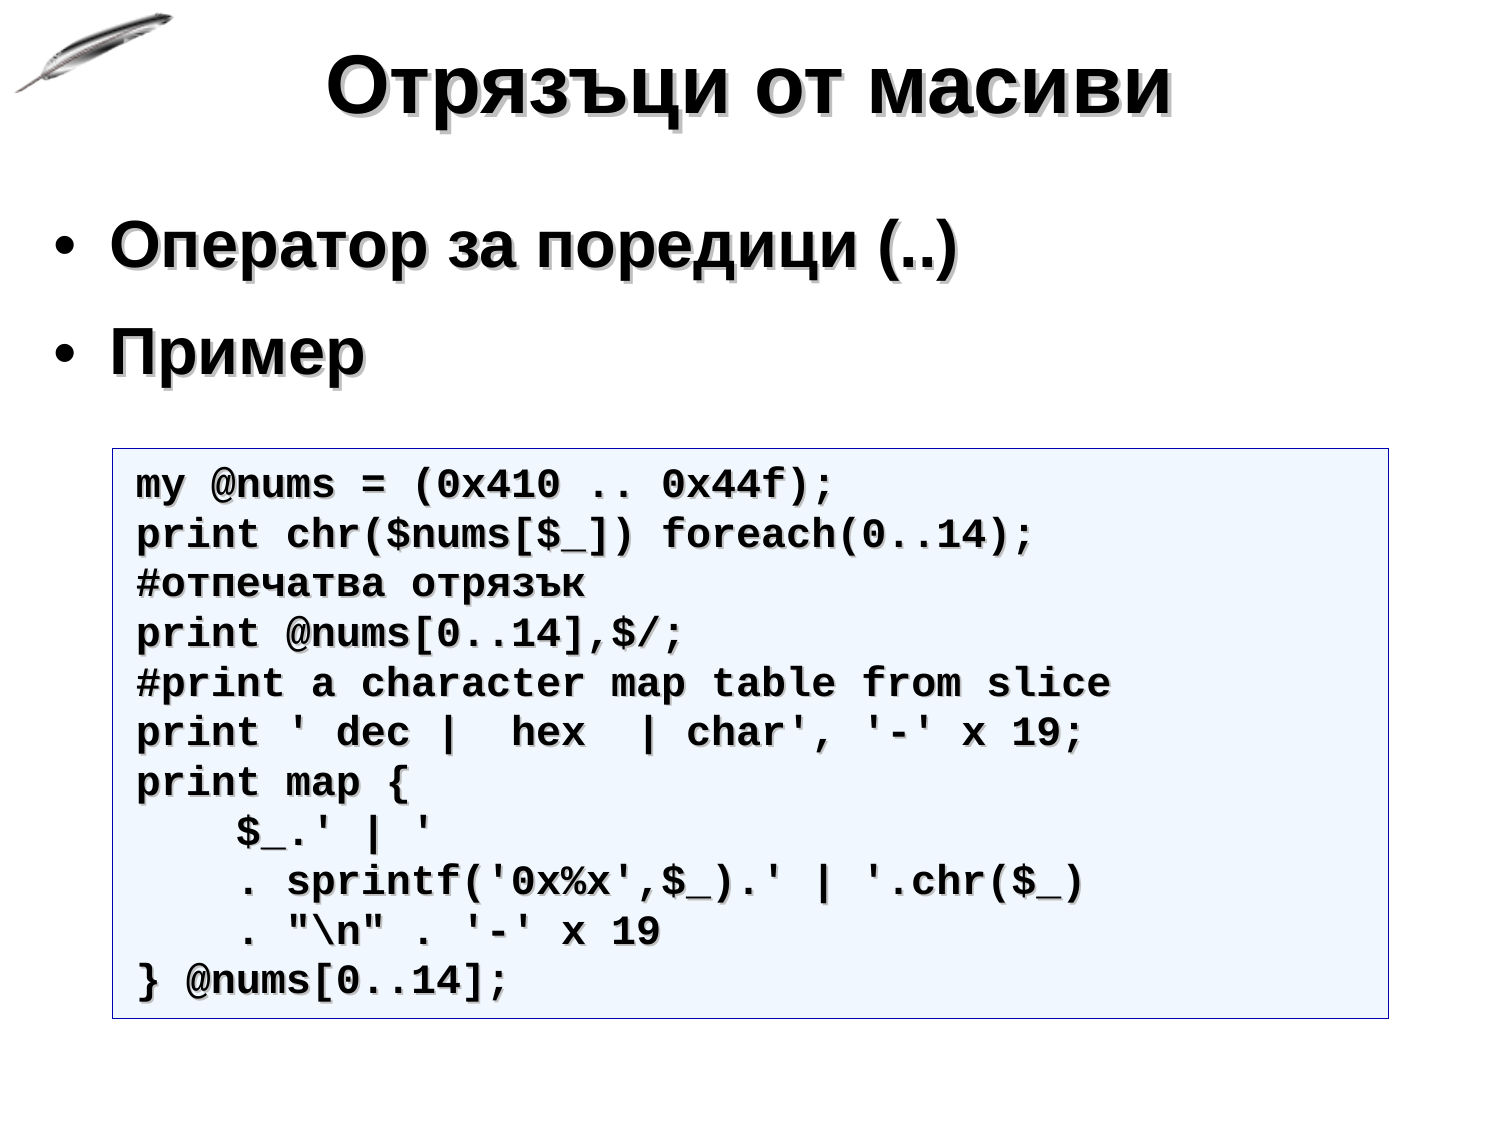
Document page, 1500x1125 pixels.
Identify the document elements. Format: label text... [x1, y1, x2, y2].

text_box my @nums = (0x410 .. 0x44f); print chr($nums[$_]) foreach(0..14); #отпечатва отрязък print @nums[0..14],$/; #print a character map table from slice print ' dec | hex | char', '-' x 19; print map { $_.' | ' . sprintf('0x%x',$_).' | '.chr($_) . "\n" . '-' x 19 } @nums[0..14]; [112, 448, 1388, 1019]
picture [11, 11, 144, 95]
list Оператор за поредици (..) Пример [53, 207, 1447, 1084]
title Отрязъци от масиви [144, 0, 1356, 178]
